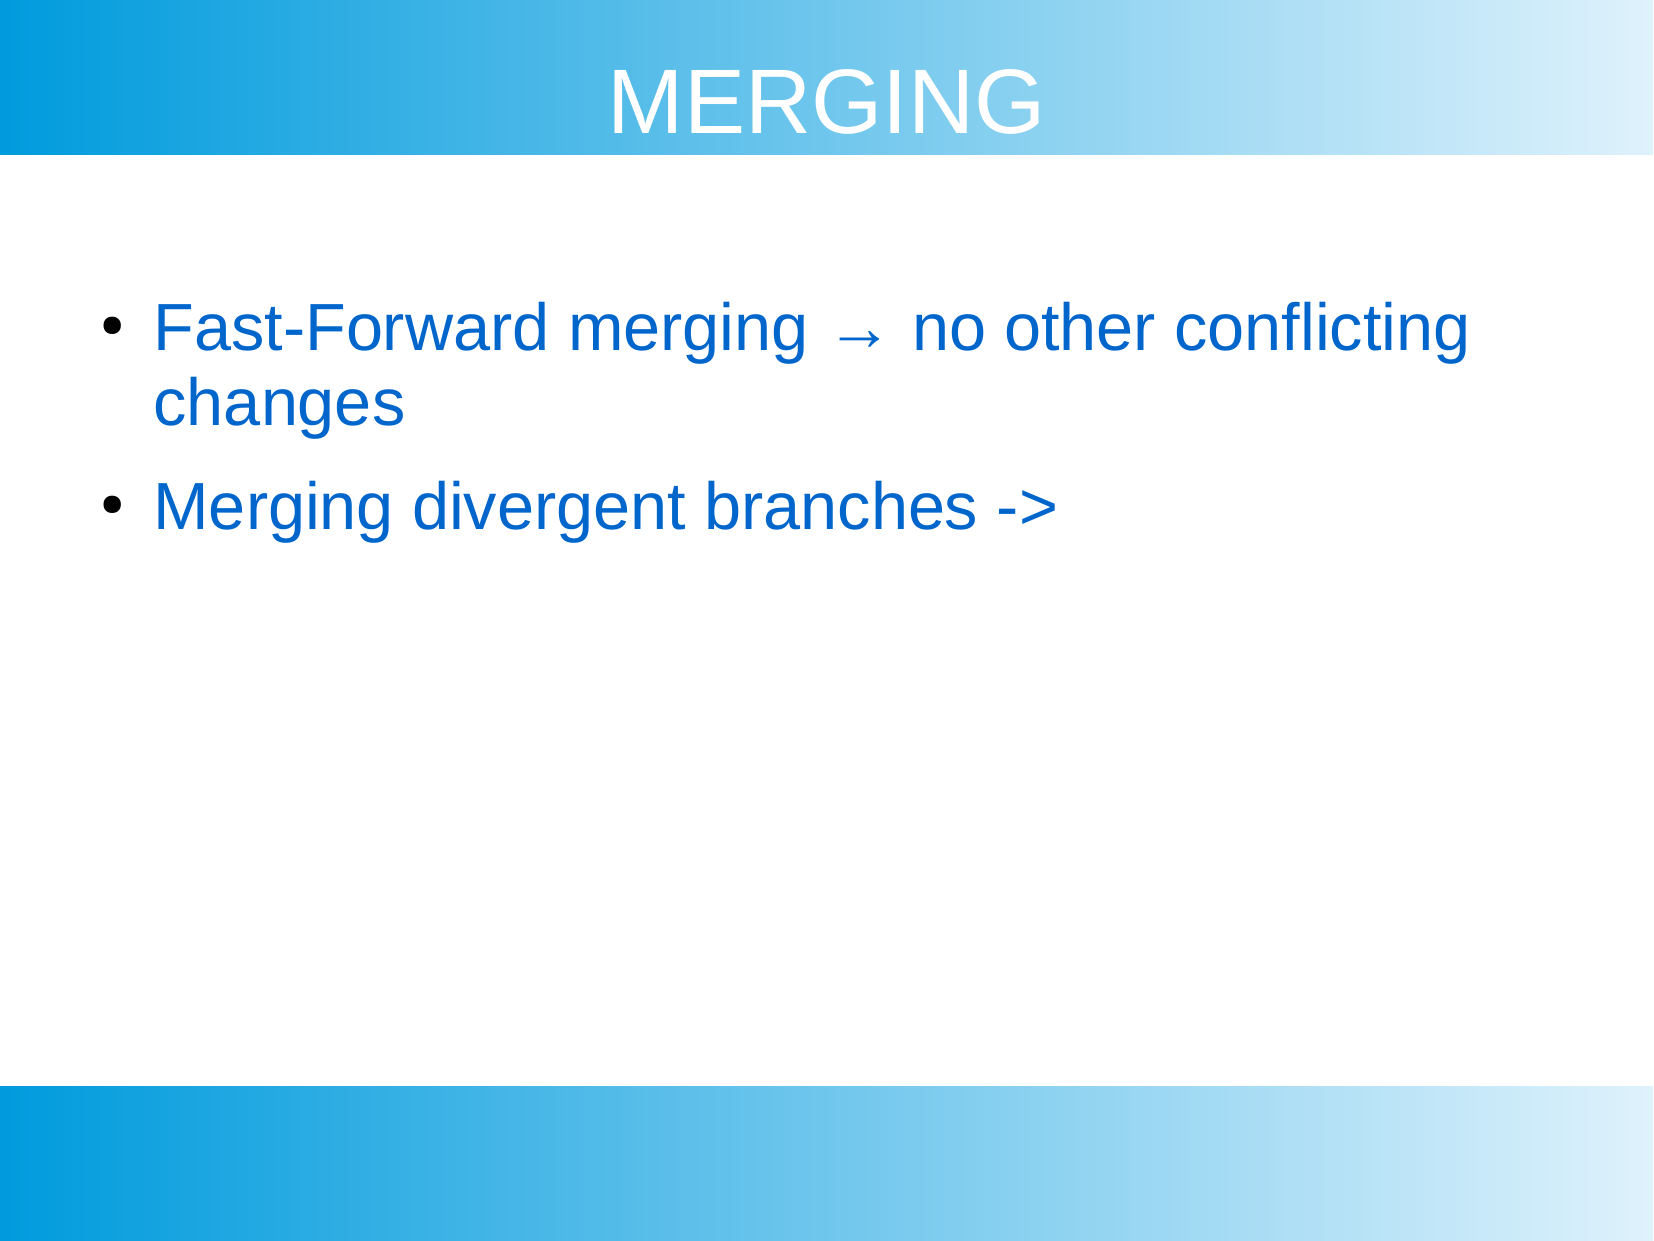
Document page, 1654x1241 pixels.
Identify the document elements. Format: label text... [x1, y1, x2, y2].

list Fast-Forward merging → no other conflicting changes Merging divergent branches -> [82, 290, 1571, 1010]
title MERGING [82, 49, 1571, 155]
